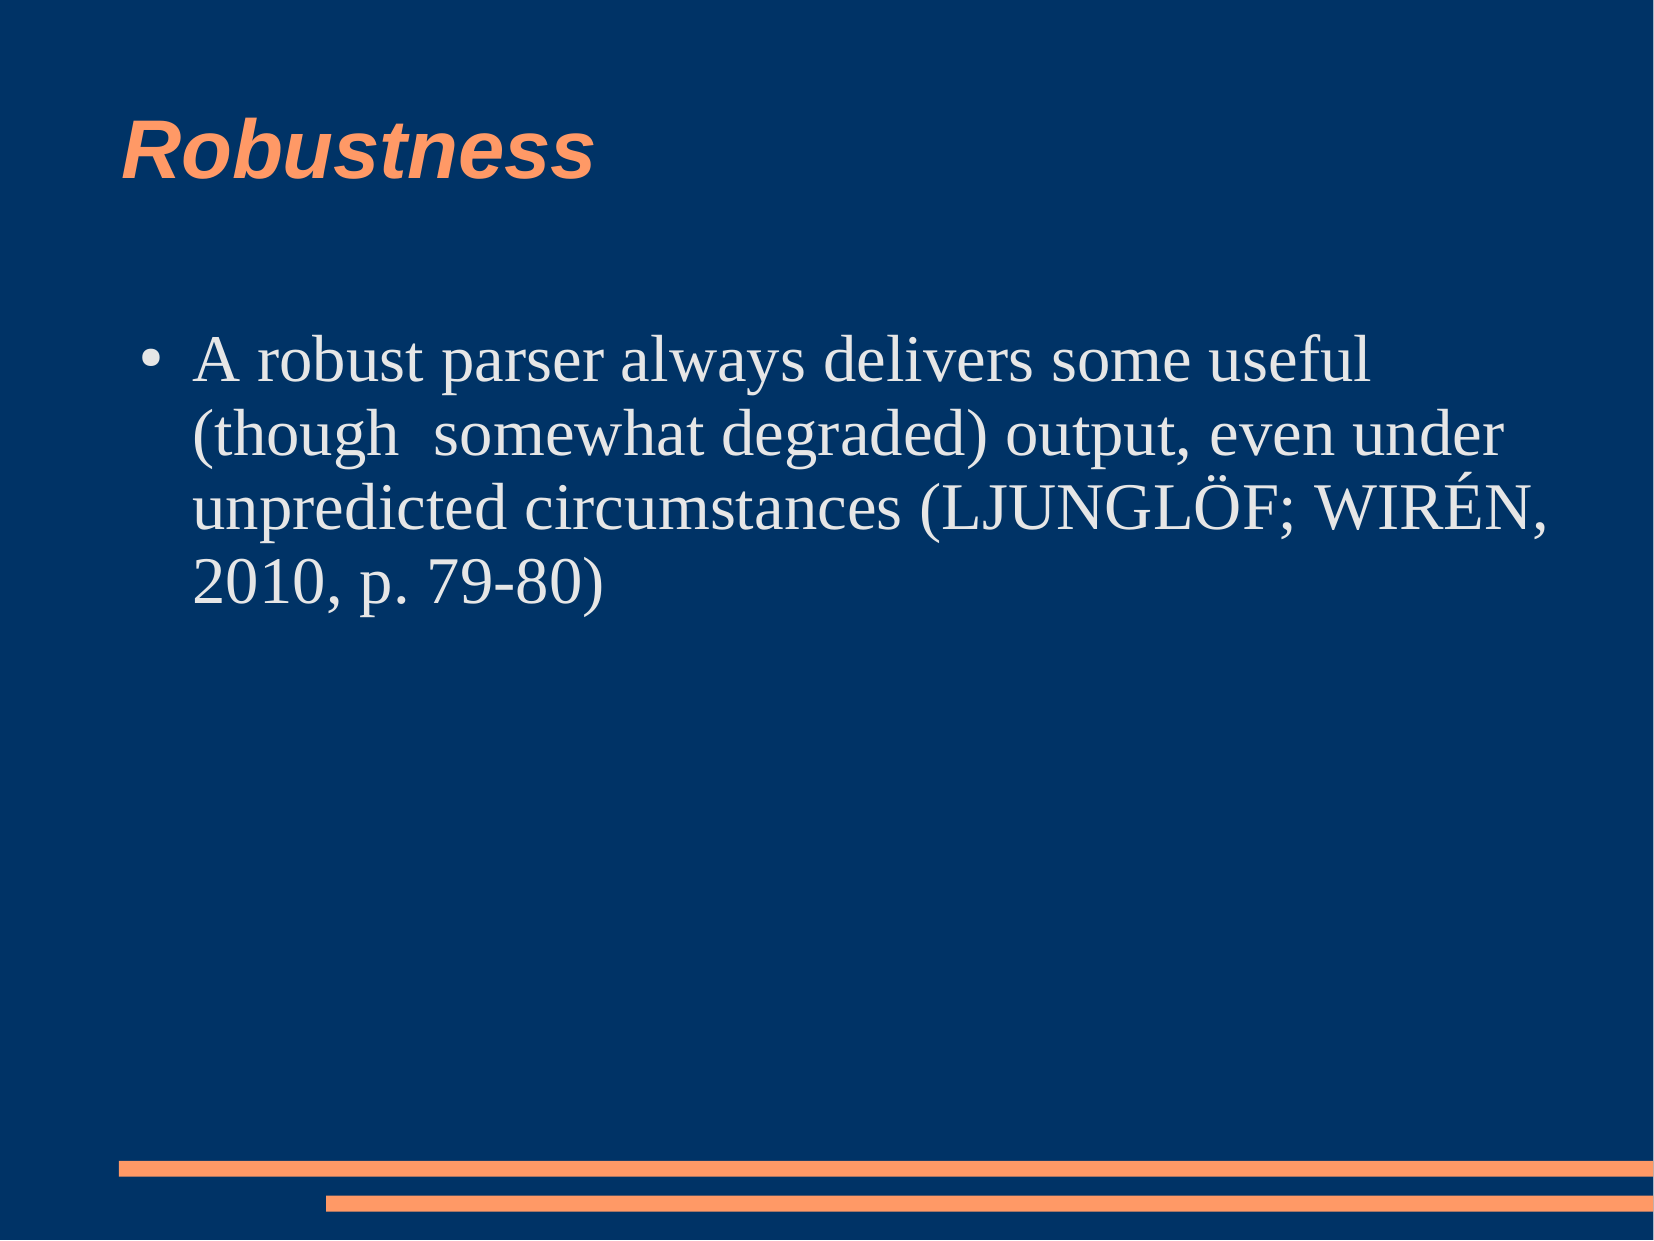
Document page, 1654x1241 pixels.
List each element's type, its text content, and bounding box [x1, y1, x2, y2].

title Robustness [121, 46, 1534, 254]
list A robust parser always delivers some useful (though somewhat degraded) output, even under unpredicted circumstances (LJUNGLÖF; WIRÉN, 2010, p. 79-80) [121, 322, 1561, 1132]
